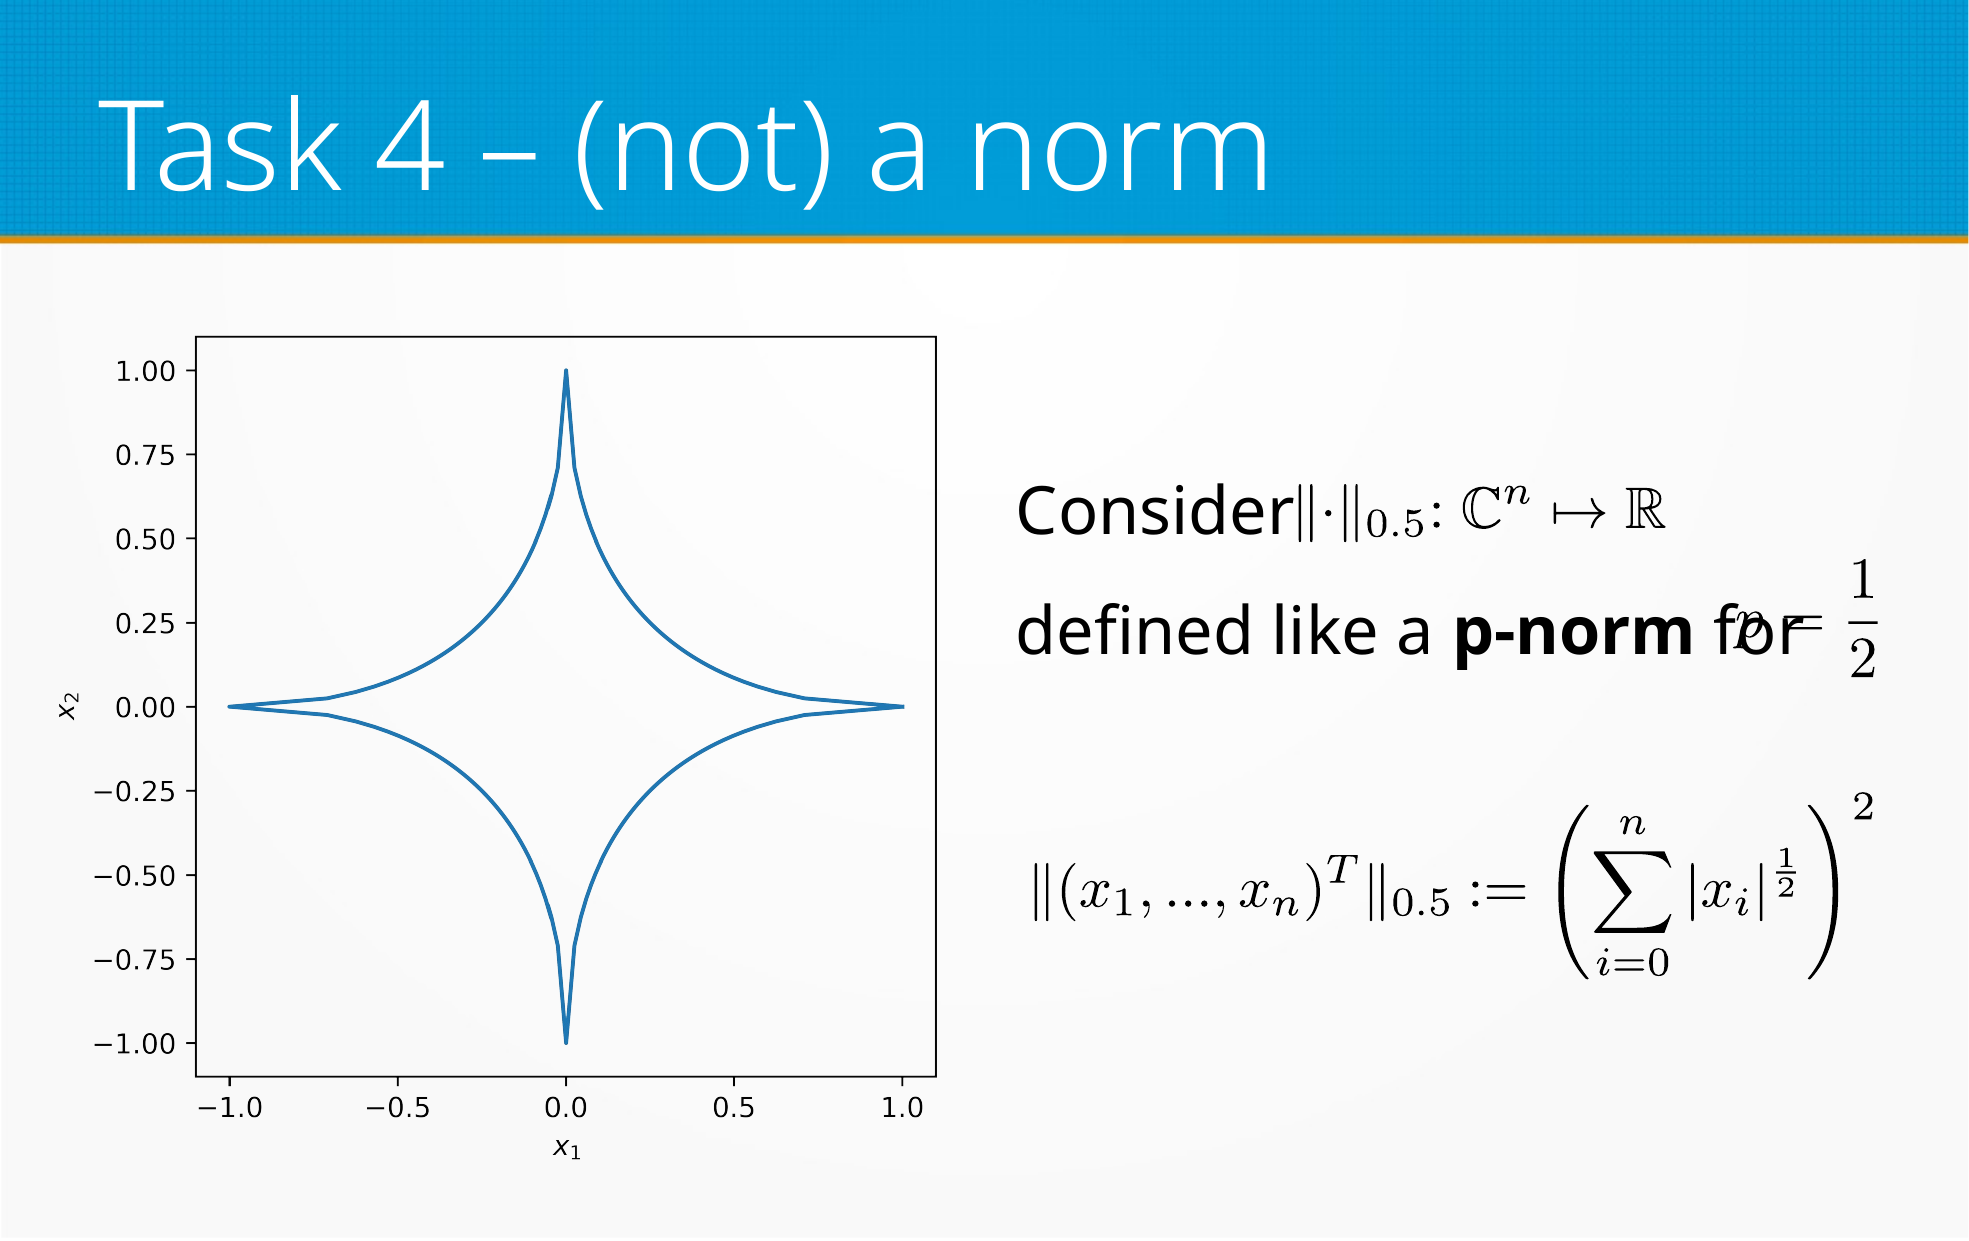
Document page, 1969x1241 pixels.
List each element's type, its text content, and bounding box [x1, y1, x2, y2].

picture [0, 233, 1969, 1241]
text_box [1732, 559, 1878, 678]
title Task 4 – (not) a norm [98, 19, 1870, 227]
list Consider defined like a p-norm for [1015, 463, 1969, 1229]
text_box [1291, 484, 1667, 543]
